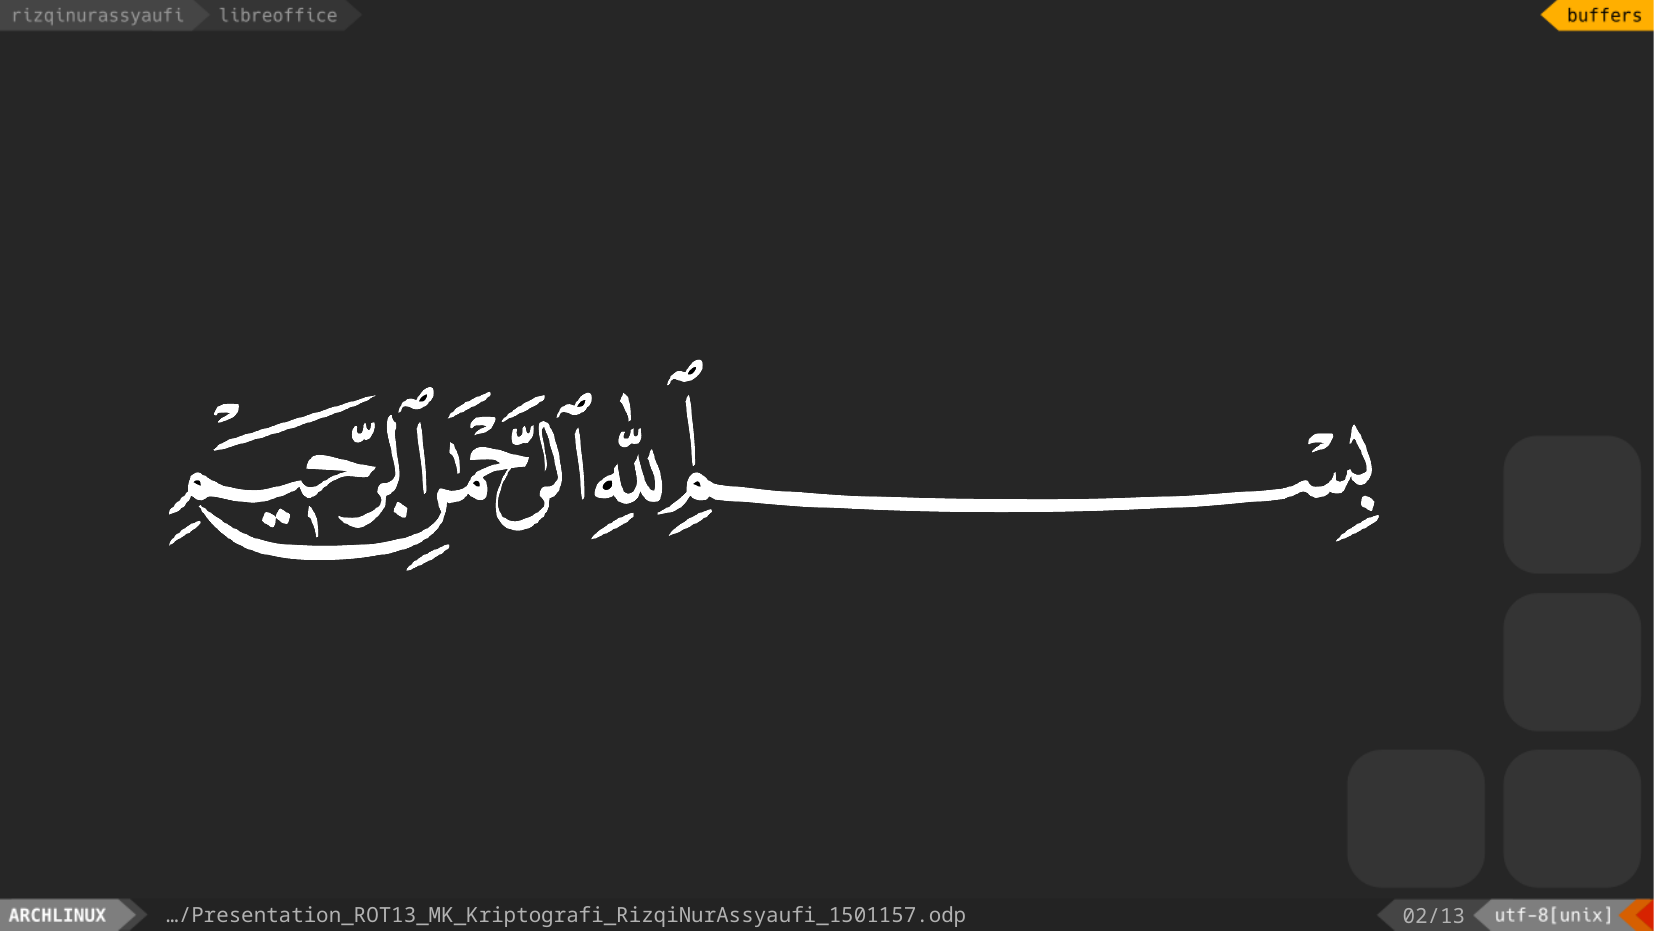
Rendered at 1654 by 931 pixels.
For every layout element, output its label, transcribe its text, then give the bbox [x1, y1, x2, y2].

picture [0, 0, 1654, 931]
text_box 02/13 [1387, 895, 1480, 931]
text_box …/Presentation_ROT13_MK_Kriptografi_RizqiNurAssyaufi_1501157.odp [151, 895, 982, 931]
